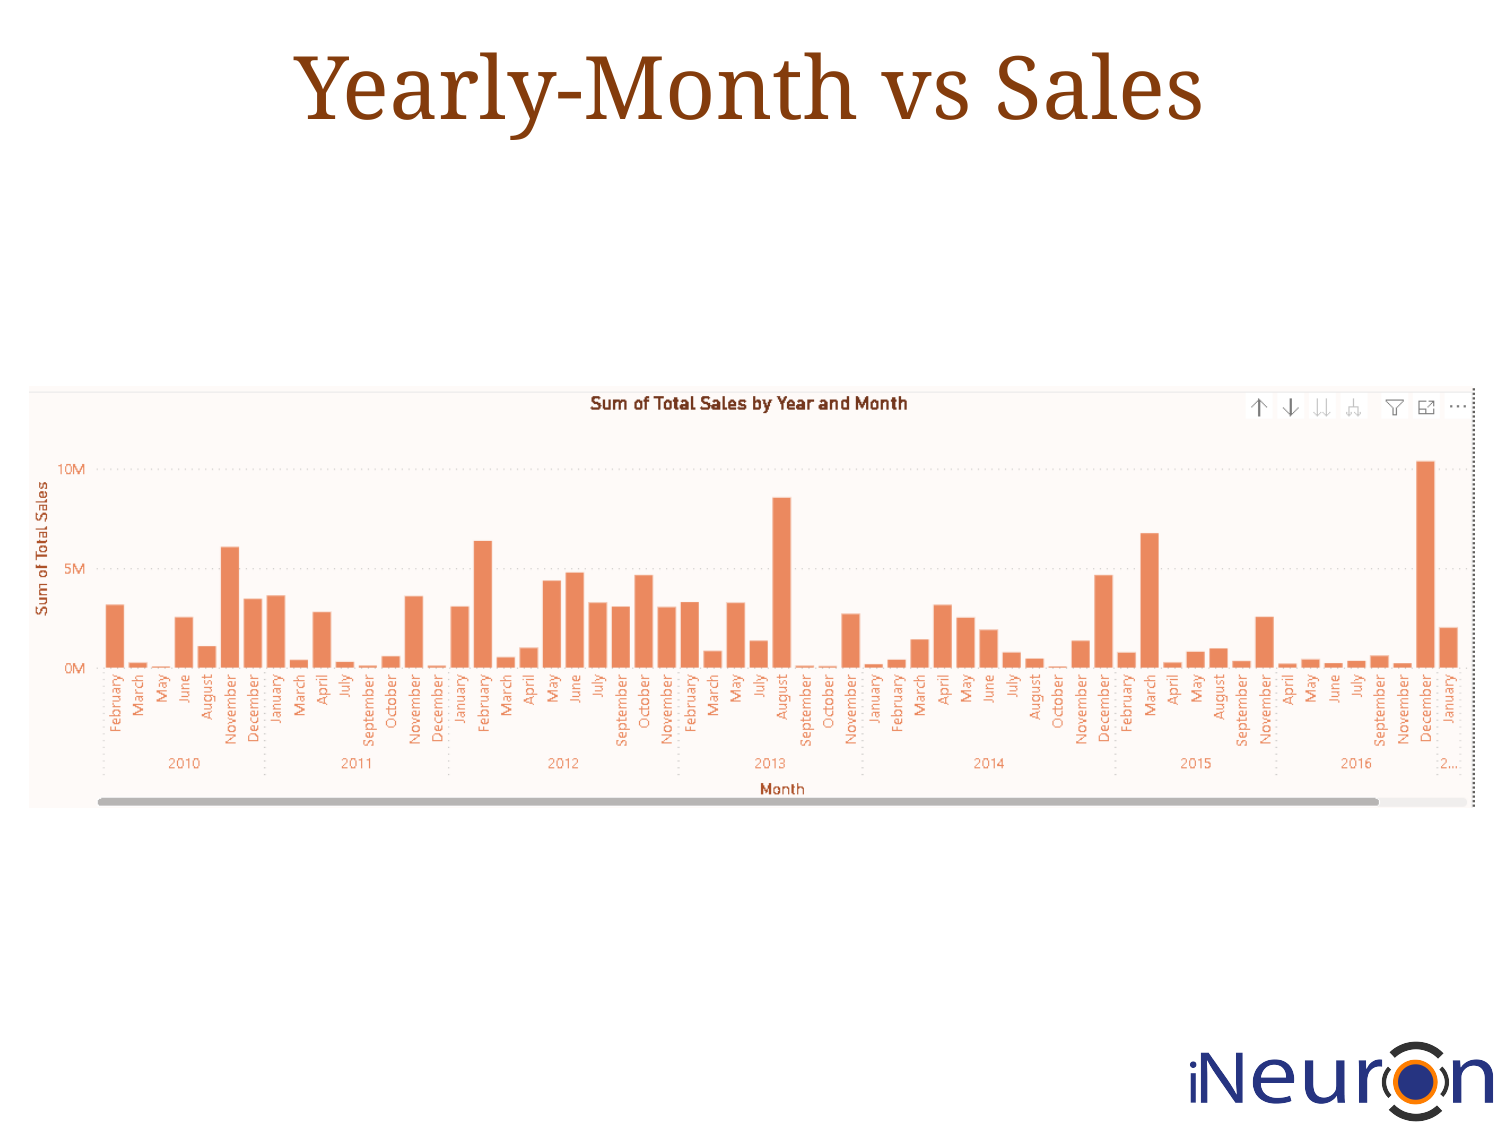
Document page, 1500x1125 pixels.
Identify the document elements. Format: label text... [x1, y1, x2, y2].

title Yearly-Month vs Sales [75, 24, 1425, 225]
picture [1186, 1029, 1500, 1125]
picture [29, 386, 1475, 808]
